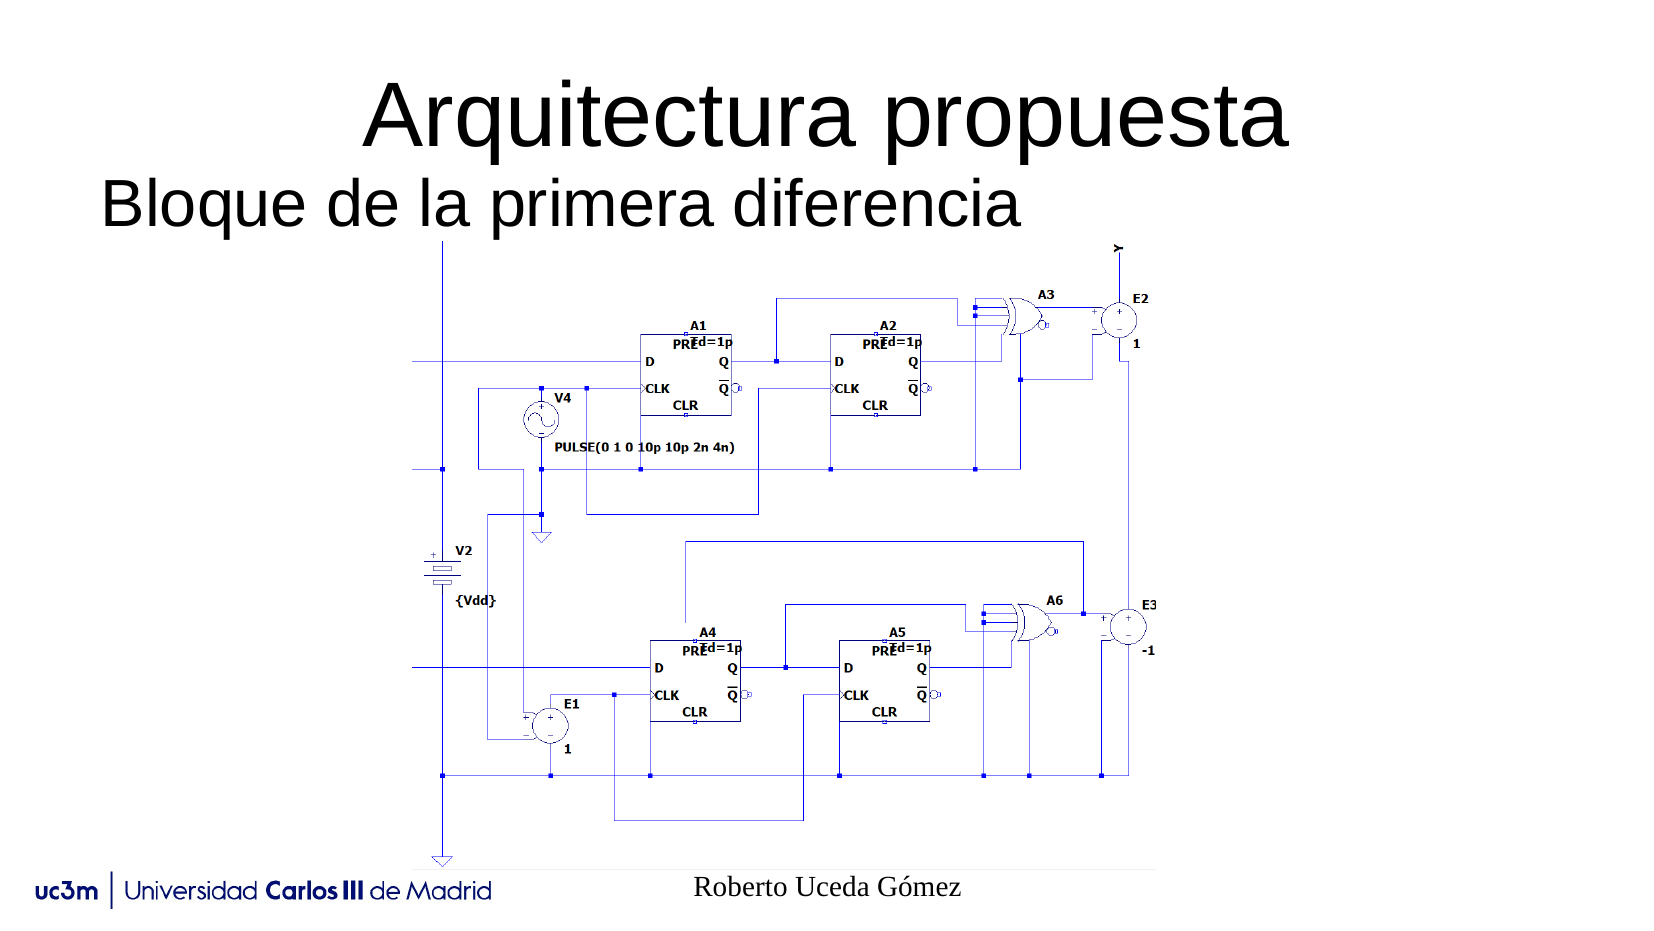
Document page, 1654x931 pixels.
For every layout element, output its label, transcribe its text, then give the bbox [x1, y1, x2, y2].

picture [15, 241, 1156, 915]
title Arquitectura propuesta [82, 36, 1571, 193]
list Bloque de la primera diferencia [30, 165, 1519, 706]
